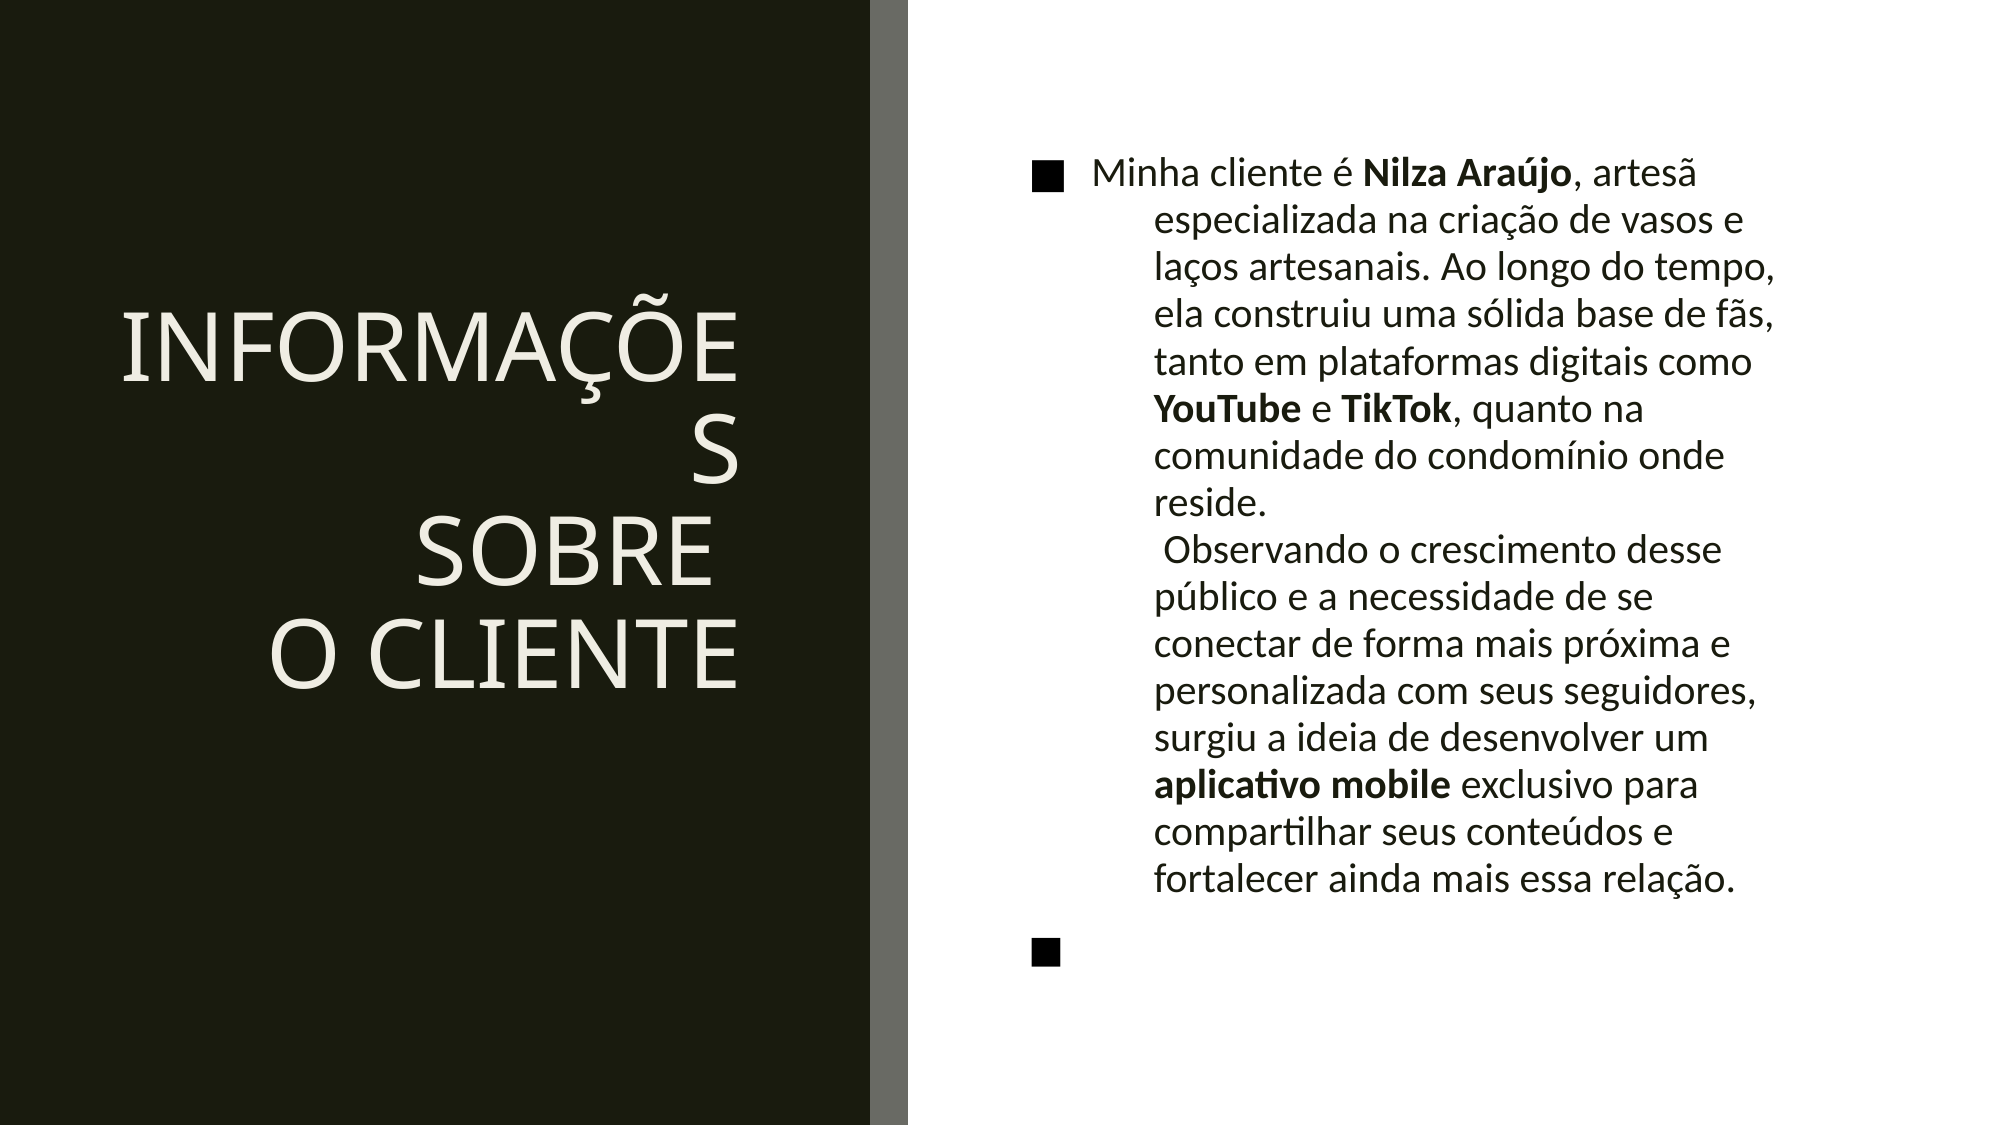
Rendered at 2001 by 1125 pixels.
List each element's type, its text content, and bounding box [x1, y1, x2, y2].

list Minha cliente é Nilza Araújo, artesã especializada na criação de vasos e laços artesanais. Ao longo do tempo, ela construiu uma sólida base de fãs, tanto em plataformas digitais como YouTube e TikTok, quanto na comunidade do condomínio onde reside. Observando o crescimento desse público e a necessidade de se conectar de forma mais próxima e personalizada com seus seguidores, surgiu a ideia de desenvolver um aplicativo mobile exclusivo para compartilhar seus conteúdos e fortalecer ainda mais essa relação. [1013, 129, 1816, 994]
text_box [0, 0, 908, 1125]
title INFORMAÇÕES SOBRE O CLIENTE [105, 129, 765, 994]
